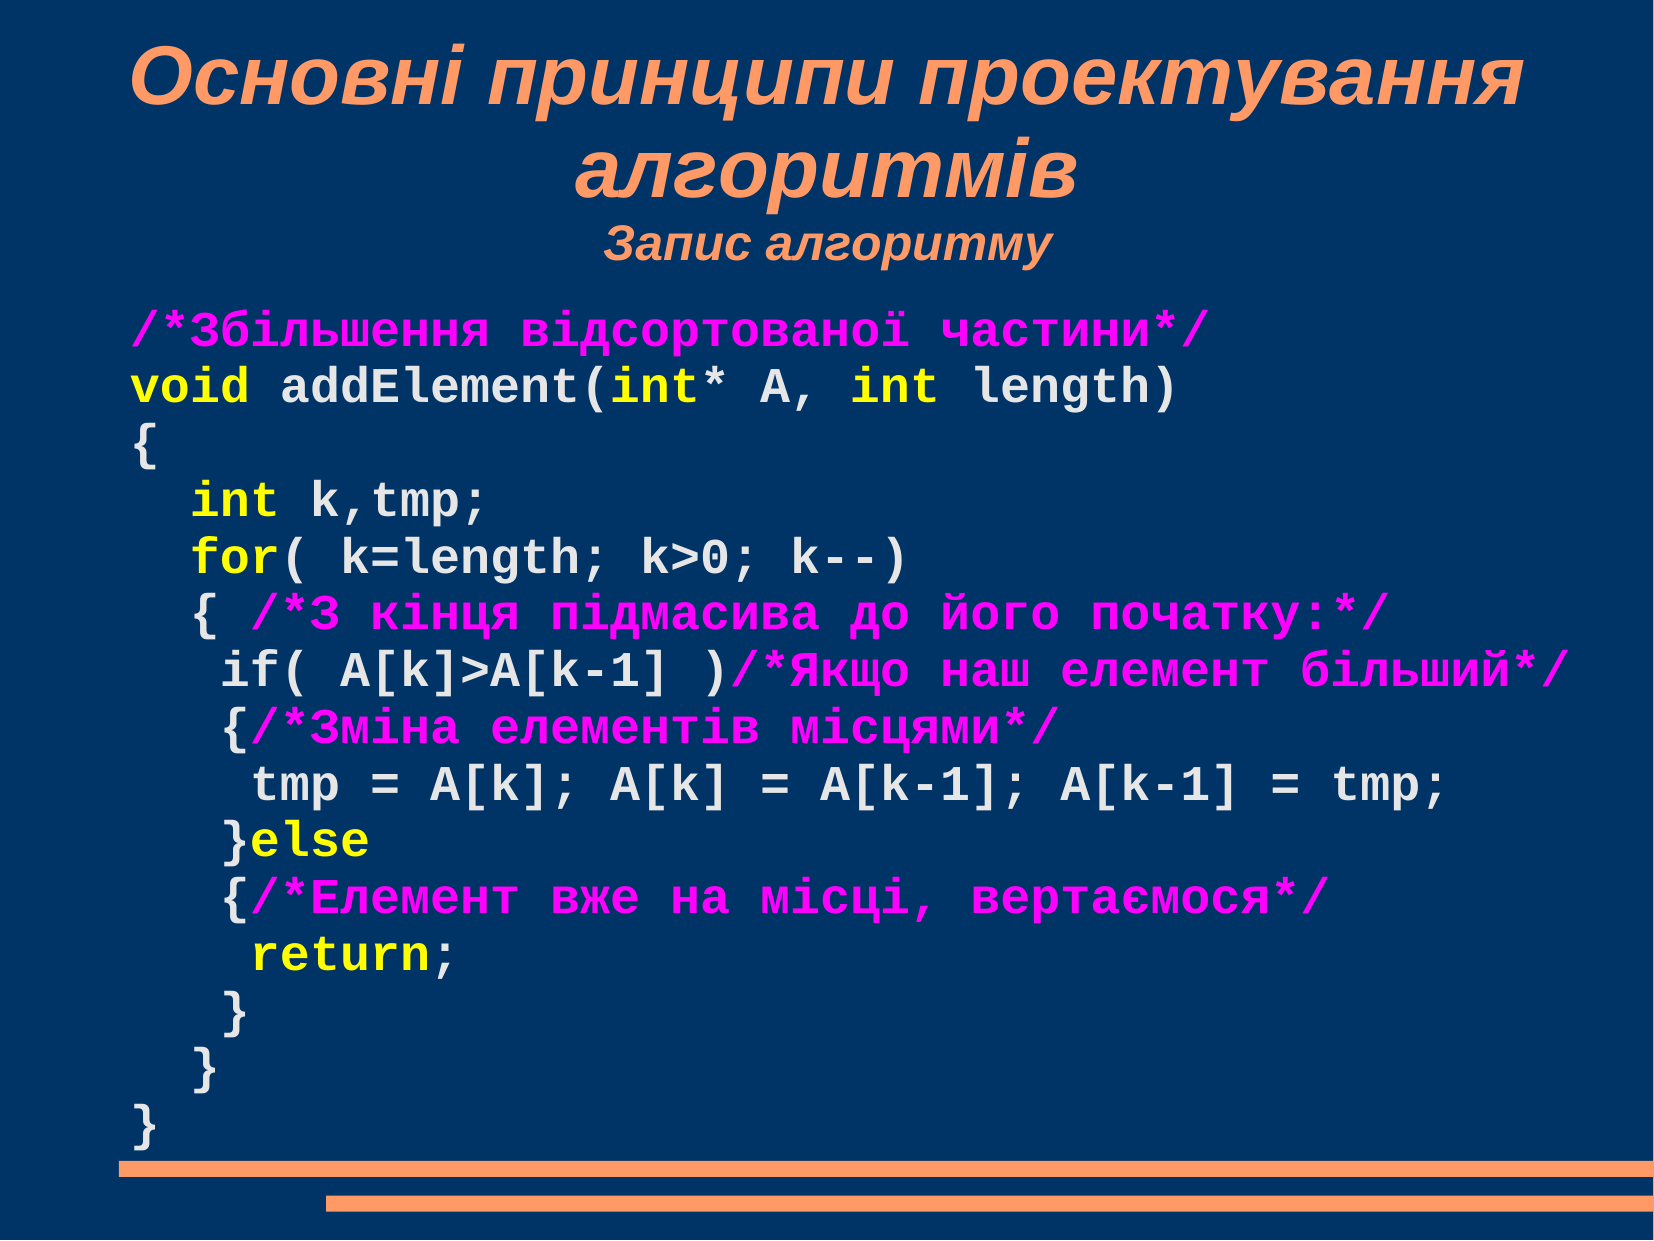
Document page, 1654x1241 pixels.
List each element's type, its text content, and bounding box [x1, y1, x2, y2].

list /*Збільшення відсортованої частини*/ void addElement(int* A, int length) { int k,tmp; for( k=length; k>0; k--) { /*З кінця підмасива до його початку:*/ if( A[k]>A[k-1] )/*Якщо наш елемент більший*/ {/*Зміна елементів місцями*/ tmp = A[k]; A[k] = A[k-1]; A[k-1] = tmp; }else {/*Елемент вже на місці, вертаємося*/ return; } } } [59, 304, 1625, 1156]
title Основні принципи проектування алгоритмів Запис алгоритму [121, 28, 1534, 271]
